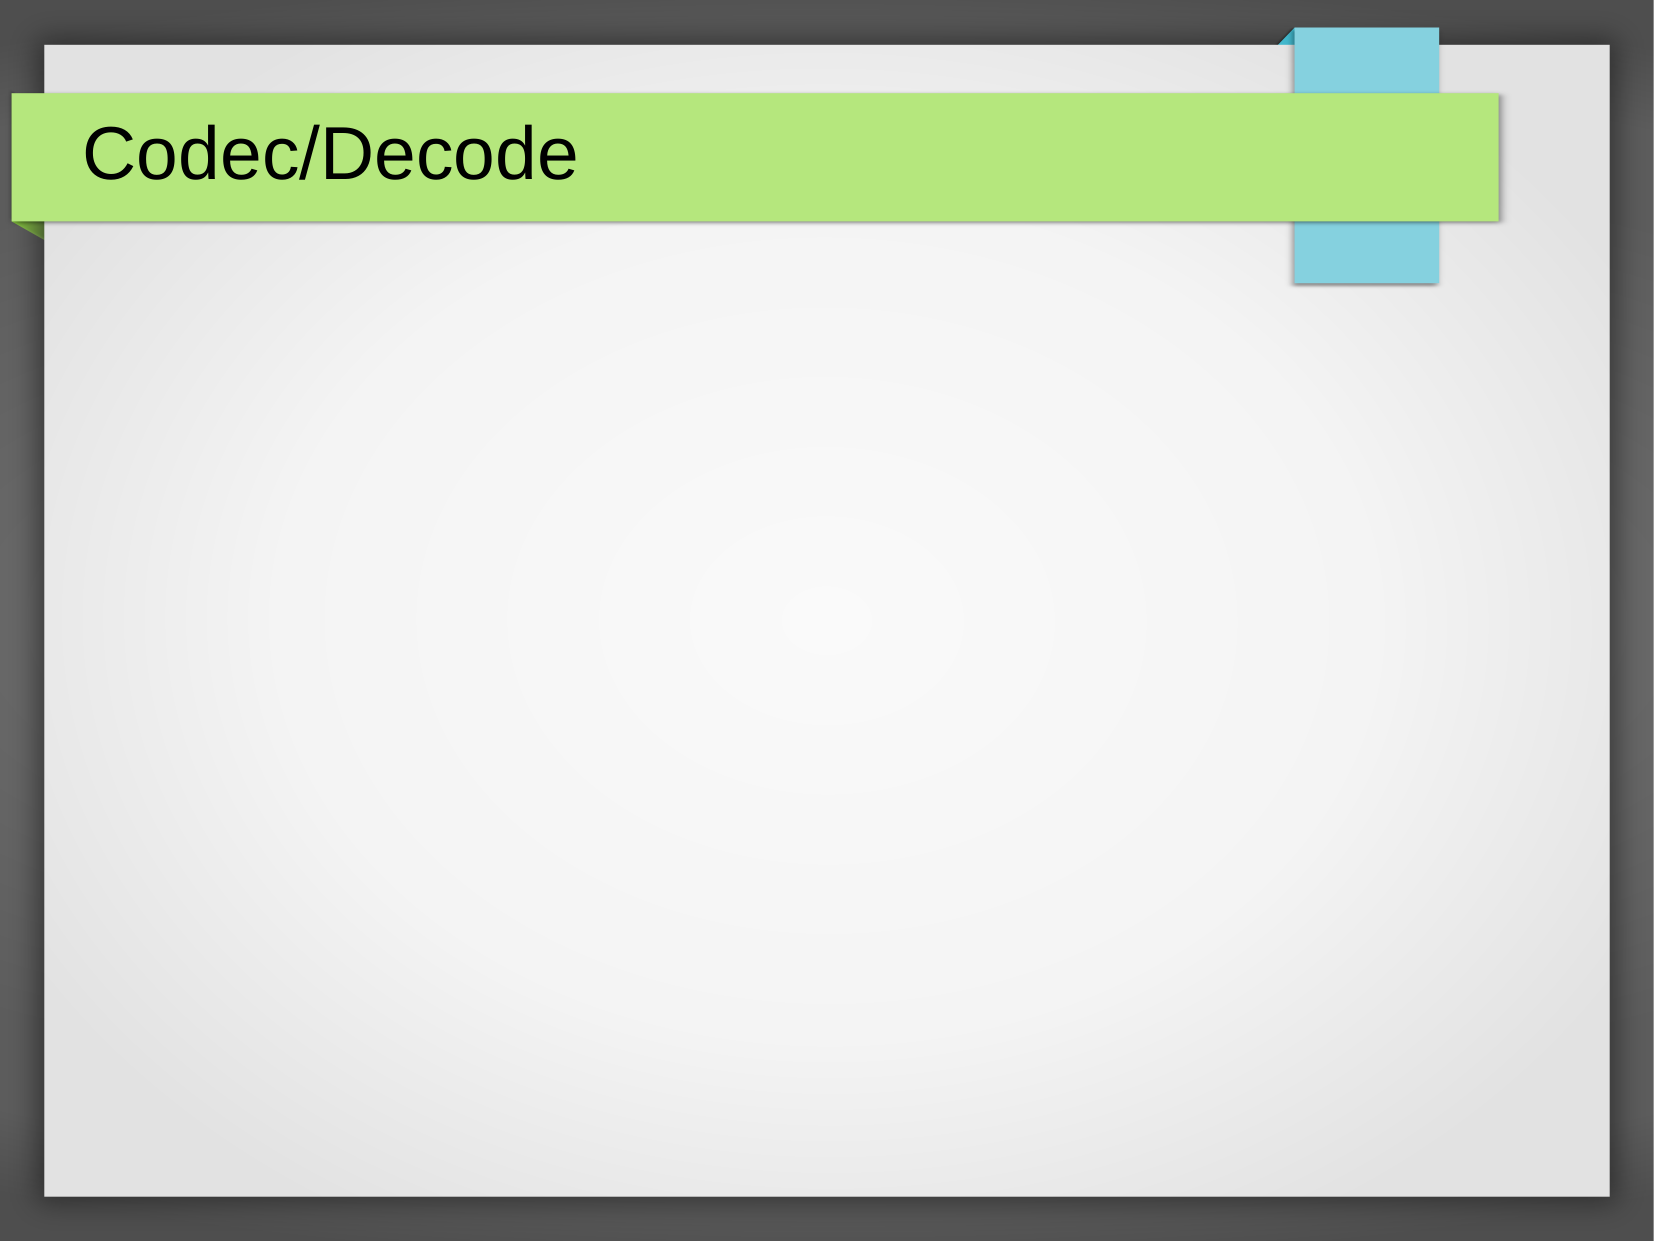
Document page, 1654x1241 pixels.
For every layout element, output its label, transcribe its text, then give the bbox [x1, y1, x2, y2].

title Codec/Decode [82, 94, 1264, 213]
picture [0, 0, 1654, 1241]
